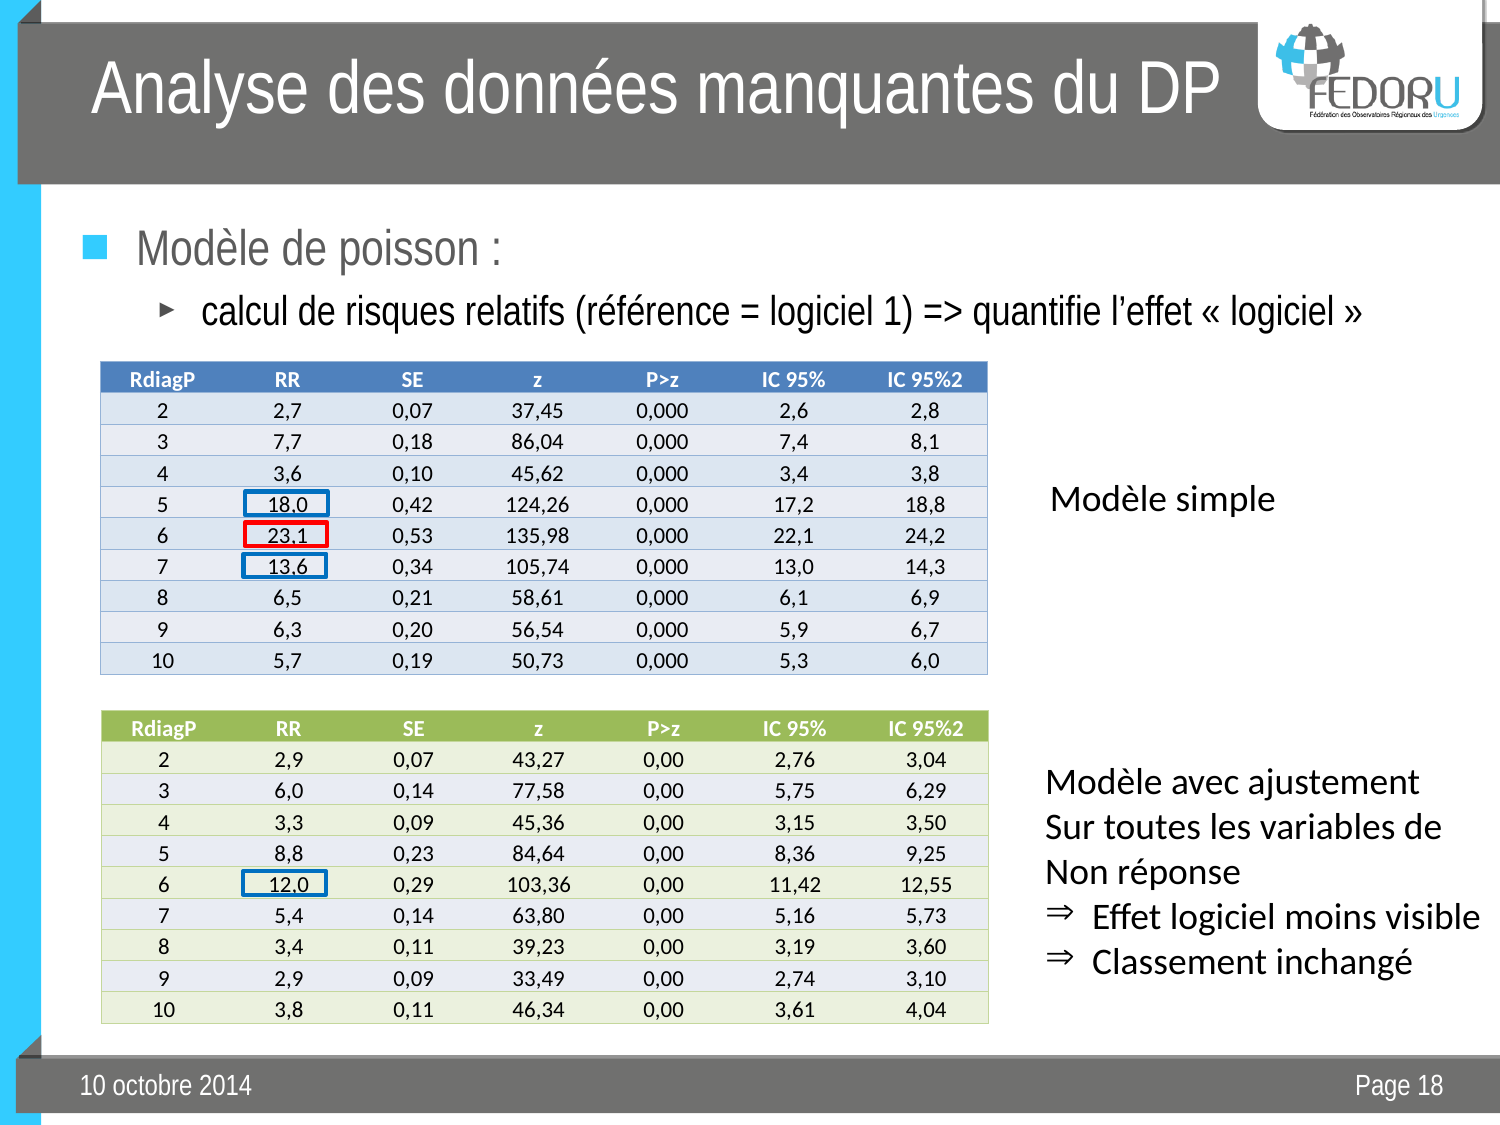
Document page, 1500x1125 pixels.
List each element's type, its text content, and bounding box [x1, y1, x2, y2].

table_cell 0,14 [351, 774, 476, 804]
table_cell 3,4 [226, 930, 351, 960]
table_cell 5,73 [864, 899, 988, 929]
text_box 10 octobre 2014 [64, 1058, 301, 1106]
table_cell 7 [101, 550, 225, 580]
table_cell 0,53 [350, 518, 475, 549]
table_cell 0,00 [601, 774, 726, 804]
table_cell 10 [101, 643, 225, 674]
table_cell 9,25 [864, 836, 988, 866]
table_cell 3,04 [864, 742, 988, 773]
table_cell 103,36 [476, 867, 601, 898]
table_header IC 95% [726, 711, 864, 741]
table_cell 5,7 [225, 643, 350, 674]
table_cell 12,55 [864, 867, 988, 898]
table_cell 0,10 [350, 456, 475, 486]
table_cell 45,36 [476, 805, 601, 835]
table_cell 3,4 [725, 456, 863, 486]
table_cell 3 [101, 425, 225, 455]
table_cell 46,34 [476, 992, 601, 1023]
table_cell 6,9 [863, 581, 987, 611]
table_cell 0,00 [601, 992, 726, 1023]
table_cell 0,00 [601, 742, 726, 773]
table_cell 6,29 [864, 774, 988, 804]
table_cell 8,36 [726, 836, 864, 866]
table_cell 5,4 [226, 899, 351, 929]
table_cell 11,42 [726, 867, 864, 898]
table_cell 86,04 [475, 425, 600, 455]
table_cell 0,00 [601, 805, 726, 835]
table_cell 18,0 [247, 494, 326, 513]
table_cell 9 [102, 961, 226, 991]
table_cell 2,9 [226, 742, 351, 773]
table_cell 3 [102, 774, 226, 804]
table_header RR [226, 711, 351, 741]
table_header P>z [600, 362, 725, 392]
table_header P>z [601, 711, 726, 741]
table_cell 0,23 [351, 836, 476, 866]
title Analyse des données manquantes du DP [76, 30, 1282, 161]
table_cell 3,8 [226, 992, 351, 1023]
table_header IC 95%2 [863, 362, 987, 392]
table_cell 6 [102, 867, 226, 898]
table_cell 6,3 [225, 612, 350, 642]
table_cell 0,34 [350, 550, 475, 580]
table_cell 3,15 [726, 805, 864, 835]
table_cell 0,11 [351, 992, 476, 1023]
table_cell 13,0 [725, 550, 863, 580]
text_box Modèle simple [1035, 466, 1292, 527]
table_cell 39,23 [476, 930, 601, 960]
table_cell 14,3 [863, 550, 987, 580]
table_cell 6,5 [225, 581, 350, 611]
picture [1275, 20, 1459, 118]
table_cell 22,1 [725, 518, 863, 549]
table_cell 2,9 [226, 961, 351, 991]
table_cell 0,00 [601, 899, 726, 929]
table_header IC 95% [725, 362, 863, 392]
table_cell 0,21 [350, 581, 475, 611]
table_cell 37,45 [475, 393, 600, 424]
table_cell 0,000 [600, 581, 725, 611]
table_cell 6,1 [725, 581, 863, 611]
table_cell 8,1 [863, 425, 987, 455]
table_cell 0,11 [351, 930, 476, 960]
table_cell 12,0 [226, 867, 351, 898]
table_cell 3,61 [726, 992, 864, 1023]
table_cell 0,19 [350, 643, 475, 674]
table_cell 0,09 [351, 805, 476, 835]
table_cell 2,6 [725, 393, 863, 424]
table_cell 5,9 [725, 612, 863, 642]
table_cell 63,80 [476, 899, 601, 929]
text_box Page <numéro> [1316, 1058, 1459, 1106]
table_header RR [225, 362, 350, 392]
table_cell 5 [102, 836, 226, 866]
table_cell 2 [102, 742, 226, 773]
table_cell 0,000 [600, 612, 725, 642]
table_cell 2,7 [225, 393, 350, 424]
table_cell 0,000 [600, 456, 725, 486]
table_cell 3,50 [864, 805, 988, 835]
table_cell 0,000 [600, 425, 725, 455]
table_cell 50,73 [475, 643, 600, 674]
table_cell 4 [102, 805, 226, 835]
table_cell 3,8 [863, 456, 987, 486]
table_cell 3,10 [864, 961, 988, 991]
table_cell 2,76 [726, 742, 864, 773]
table_cell 0,09 [351, 961, 476, 991]
table_header IC 95%2 [864, 711, 988, 741]
table_cell 0,14 [351, 899, 476, 929]
table_cell 0,18 [350, 425, 475, 455]
table_cell 58,61 [475, 581, 600, 611]
table_cell 3,60 [864, 930, 988, 960]
table_cell 18,0 [225, 487, 350, 517]
table_cell 0,42 [350, 487, 475, 517]
table_cell 0,000 [600, 518, 725, 549]
table_cell 7,4 [725, 425, 863, 455]
table_cell 4,04 [864, 992, 988, 1023]
table_cell 18,8 [863, 487, 987, 517]
table_cell 56,54 [475, 612, 600, 642]
table_cell 0,07 [350, 393, 475, 424]
table_cell 0,000 [600, 550, 725, 580]
list Modèle de poisson : calcul de risques relatifs (référence = logiciel 1) => quantifie l’effet « logiciel » [64, 208, 1415, 951]
table_cell 3,19 [726, 930, 864, 960]
table_cell 6 [101, 518, 225, 549]
table_cell 6,0 [863, 643, 987, 674]
table_cell 33,49 [476, 961, 601, 991]
table_cell 0,29 [351, 867, 476, 898]
table_header SE [350, 362, 475, 392]
table_cell 135,98 [475, 518, 600, 549]
table_cell 5,16 [726, 899, 864, 929]
table_cell 3,3 [226, 805, 351, 835]
table_cell 2,8 [863, 393, 987, 424]
table_cell 45,62 [475, 456, 600, 486]
table_cell 9 [101, 612, 225, 642]
table_header z [476, 711, 601, 741]
table_cell 8,8 [226, 836, 351, 866]
table_cell 8 [101, 581, 225, 611]
table_cell 0,000 [600, 393, 725, 424]
table_cell 8 [102, 930, 226, 960]
table_cell 43,27 [476, 742, 601, 773]
table_cell 7 [102, 899, 226, 929]
table_cell 0,000 [600, 643, 725, 674]
table_cell 105,74 [475, 550, 600, 580]
table_header RdiagP [102, 711, 226, 741]
table_cell 6,7 [863, 612, 987, 642]
table_cell 0,00 [601, 867, 726, 898]
table_cell 0,00 [601, 836, 726, 866]
table_cell 5,3 [725, 643, 863, 674]
table_header RdiagP [101, 362, 225, 392]
table_cell 2 [101, 393, 225, 424]
table_cell 0,07 [351, 742, 476, 773]
table_cell 2,74 [726, 961, 864, 991]
table_cell 7,7 [225, 425, 350, 455]
table_cell 124,26 [475, 487, 600, 517]
table_cell 0,20 [350, 612, 475, 642]
table_cell 5 [101, 487, 225, 517]
table_cell 3,6 [225, 456, 350, 486]
table_cell 24,2 [863, 518, 987, 549]
table_header SE [351, 711, 476, 741]
table_cell 23,1 [225, 518, 350, 549]
table_cell 84,64 [476, 836, 601, 866]
table_cell 17,2 [725, 487, 863, 517]
table_cell 0,000 [600, 487, 725, 517]
table_cell 5,75 [726, 774, 864, 804]
table_cell 6,0 [226, 774, 351, 804]
table_cell 4 [101, 456, 225, 486]
table_cell 10 [102, 992, 226, 1023]
table_header z [475, 362, 600, 392]
table_cell 0,00 [601, 930, 726, 960]
text_box Modèle avec ajustement Sur toutes les variables de Non réponse Effet logiciel moins visible Classement inchangé [1030, 749, 1497, 990]
table_cell 0,00 [601, 961, 726, 991]
table_cell 13,6 [225, 550, 350, 580]
table_cell 77,58 [476, 774, 601, 804]
